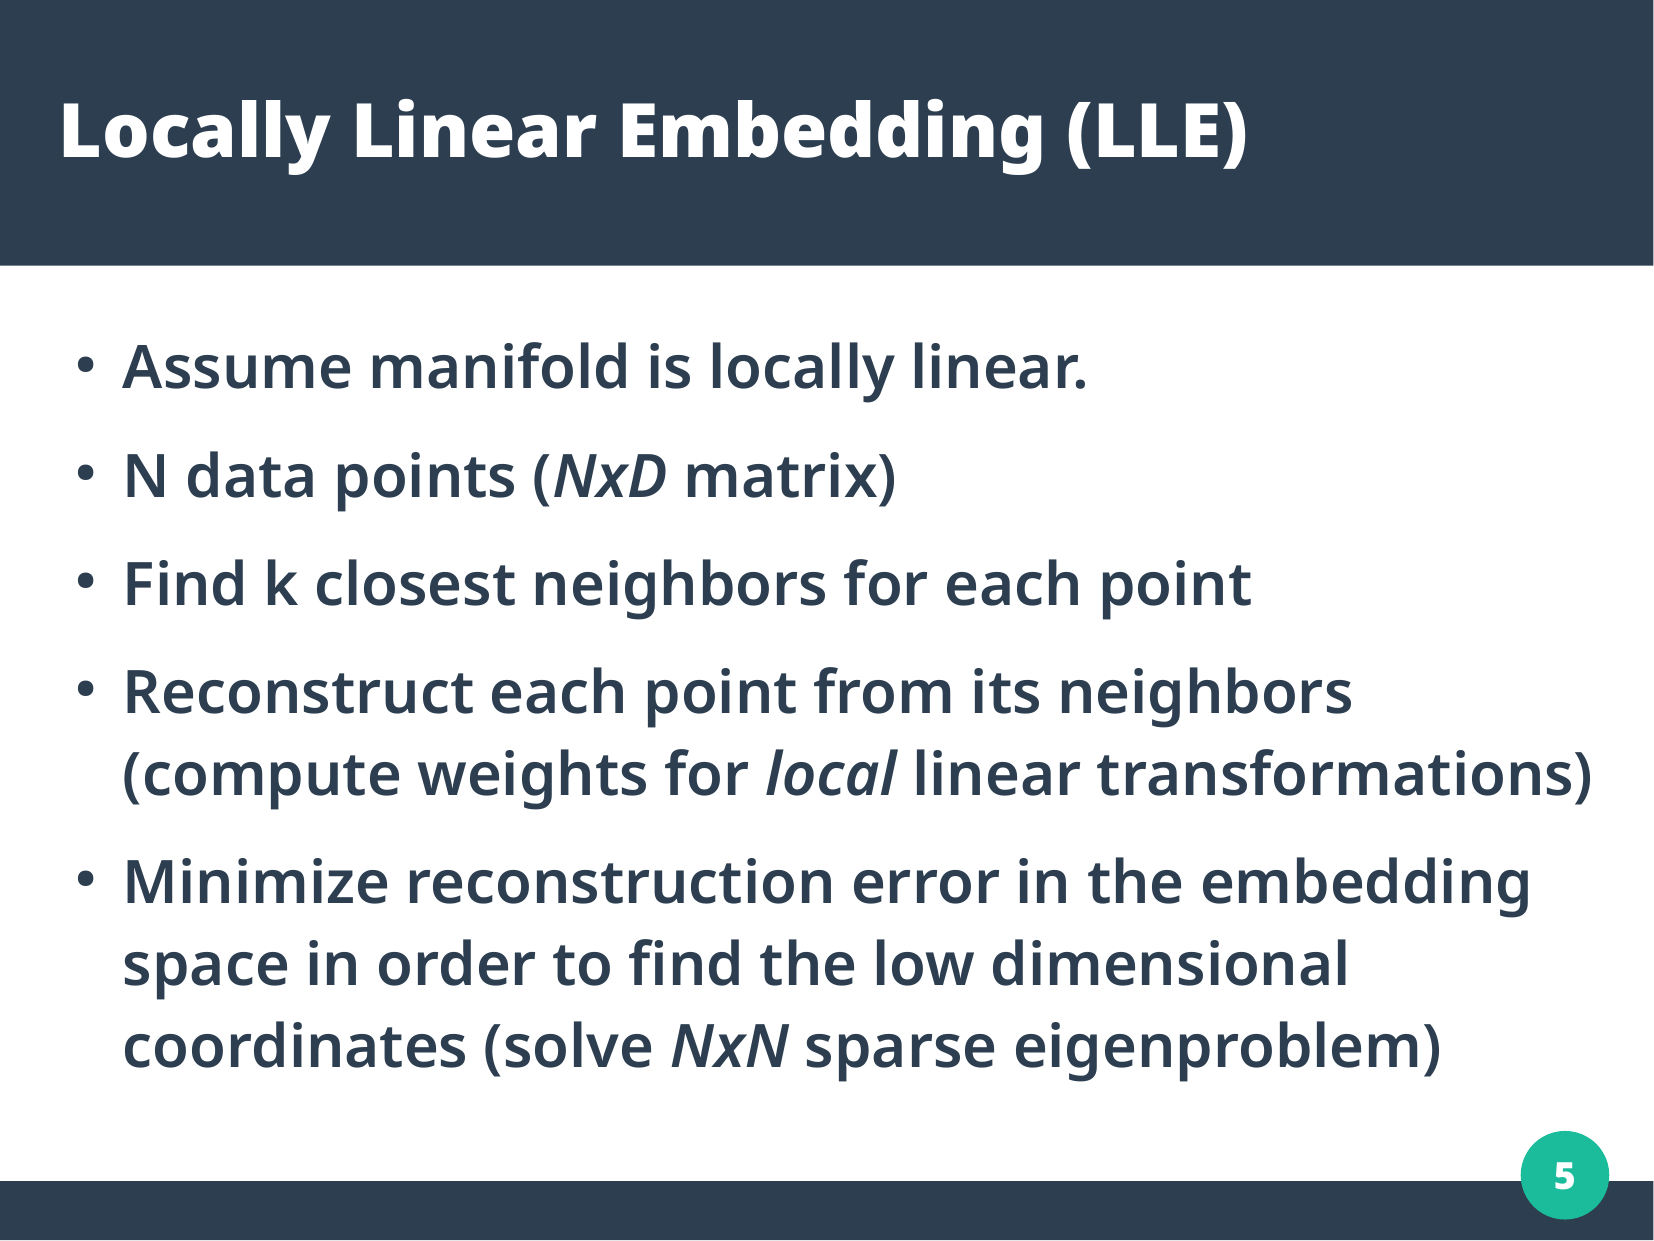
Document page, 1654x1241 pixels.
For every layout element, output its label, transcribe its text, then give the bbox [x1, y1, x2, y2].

list Assume manifold is locally linear. N data points (NxD matrix) Find k closest neighbors for each point Reconstruct each point from its neighbors (compute weights for local linear transformations) Minimize reconstruction error in the embedding space in order to find the low dimensional coordinates (solve NxN sparse eigenproblem) [59, 324, 1595, 1152]
title Locally Linear Embedding (LLE) [59, 49, 1595, 207]
